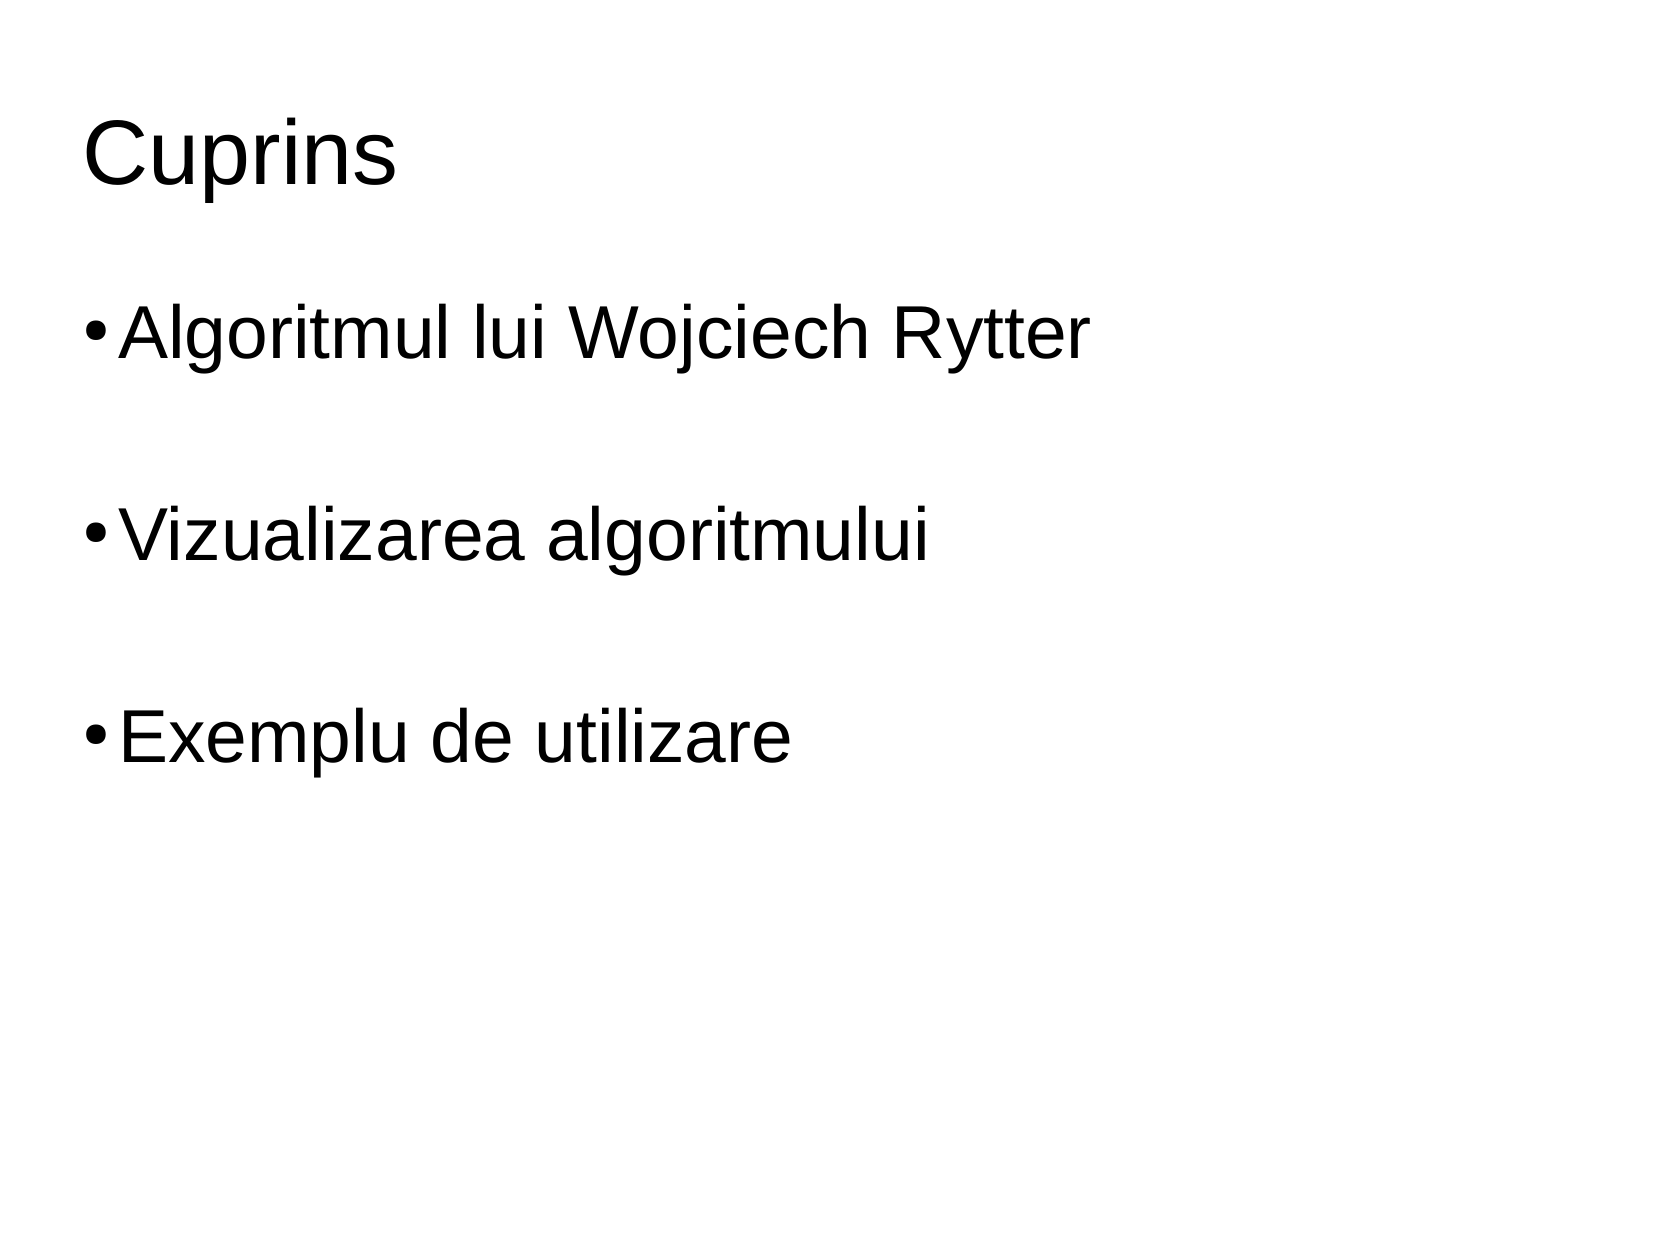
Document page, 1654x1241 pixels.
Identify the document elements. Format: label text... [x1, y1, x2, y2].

subtitle Algoritmul lui Wojciech Rytter Vizualizarea algoritmului Exemplu de utilizare [82, 290, 1571, 1010]
title Cuprins [82, 49, 1571, 257]
